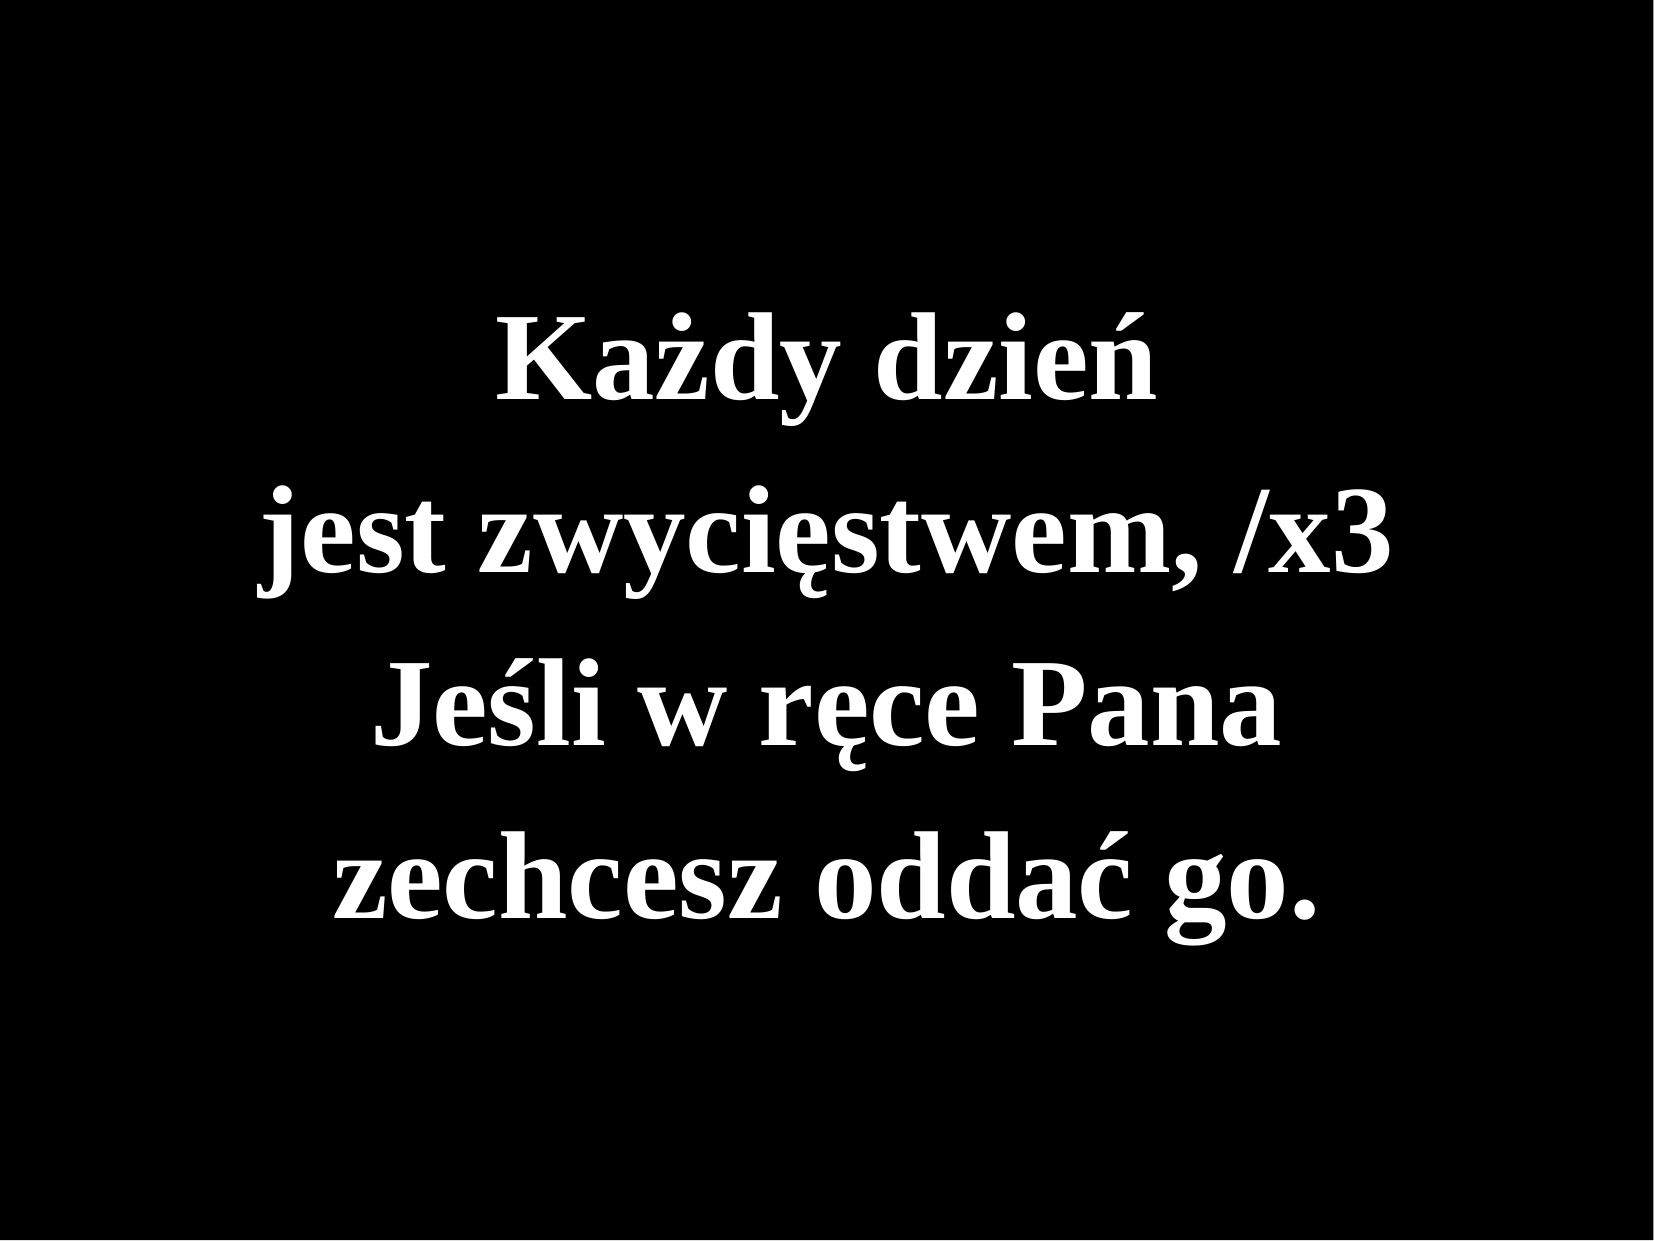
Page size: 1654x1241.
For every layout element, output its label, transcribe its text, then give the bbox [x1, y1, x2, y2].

title Każdy dzień ppp jest zwycięstwem, /x3 ppp Jeśli w ręce Pana ppp zechcesz oddać go. [0, 0, 1654, 1241]
